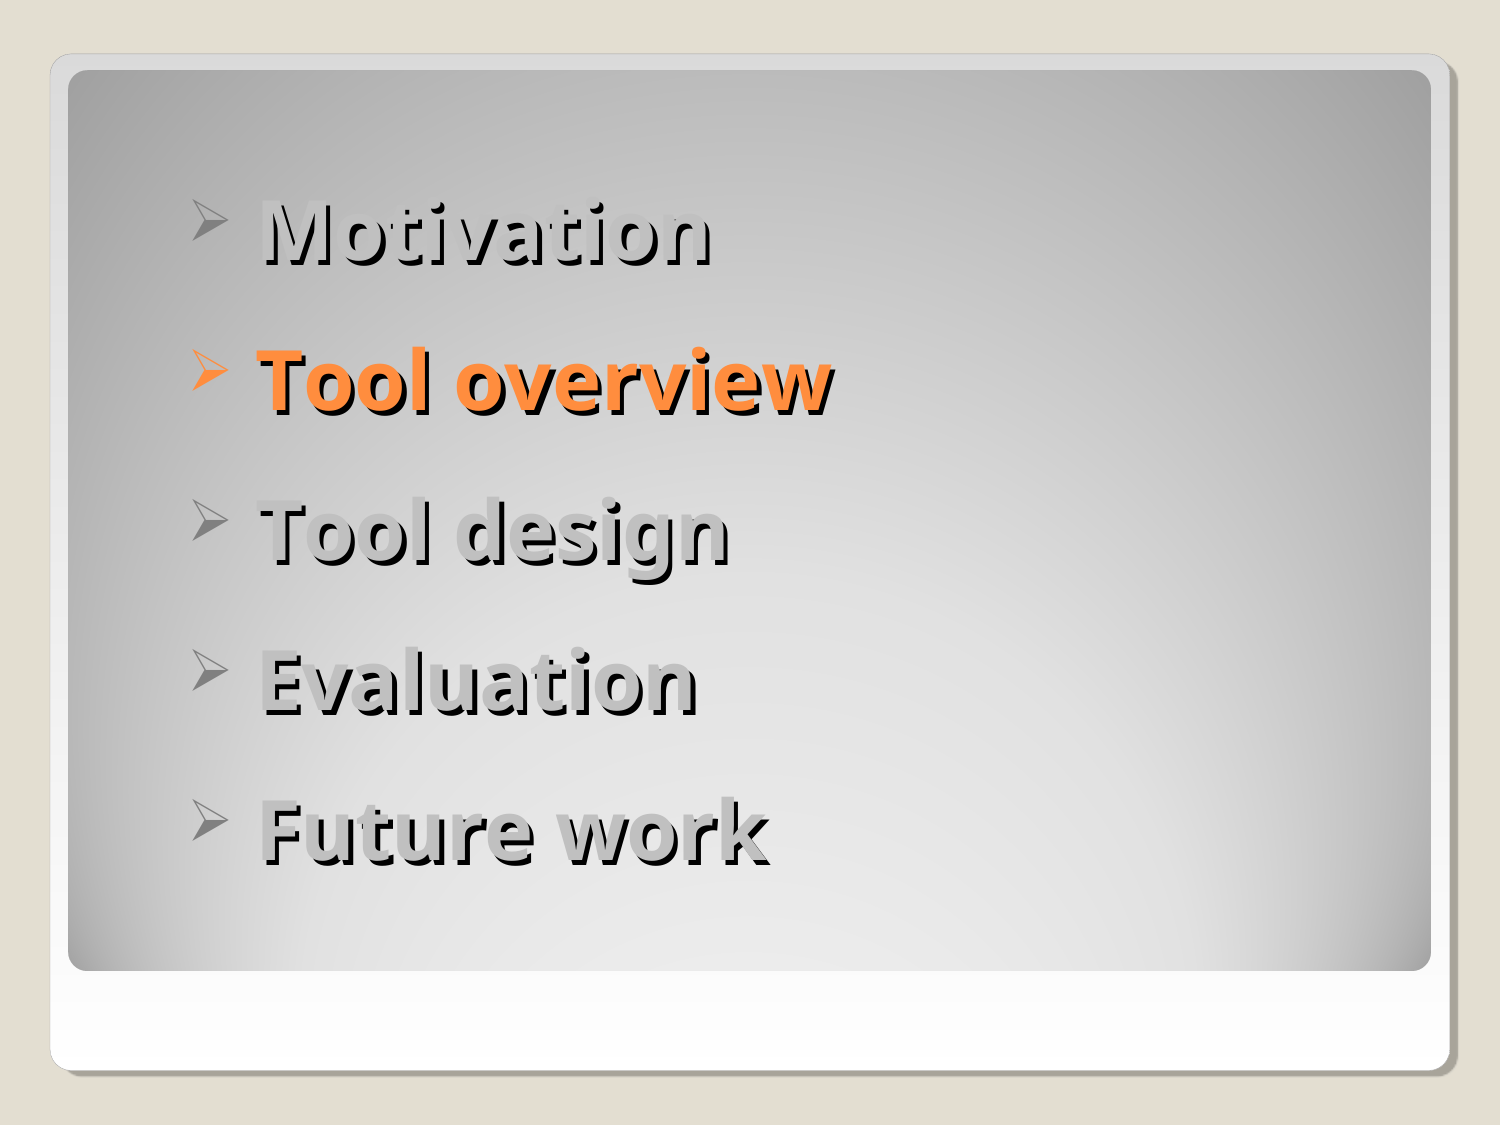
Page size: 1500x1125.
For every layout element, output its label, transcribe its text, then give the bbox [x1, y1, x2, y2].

picture [67, 69, 1432, 972]
text_box Motivation Tool overview Tool design Evaluation Future work [172, 780, 1500, 886]
